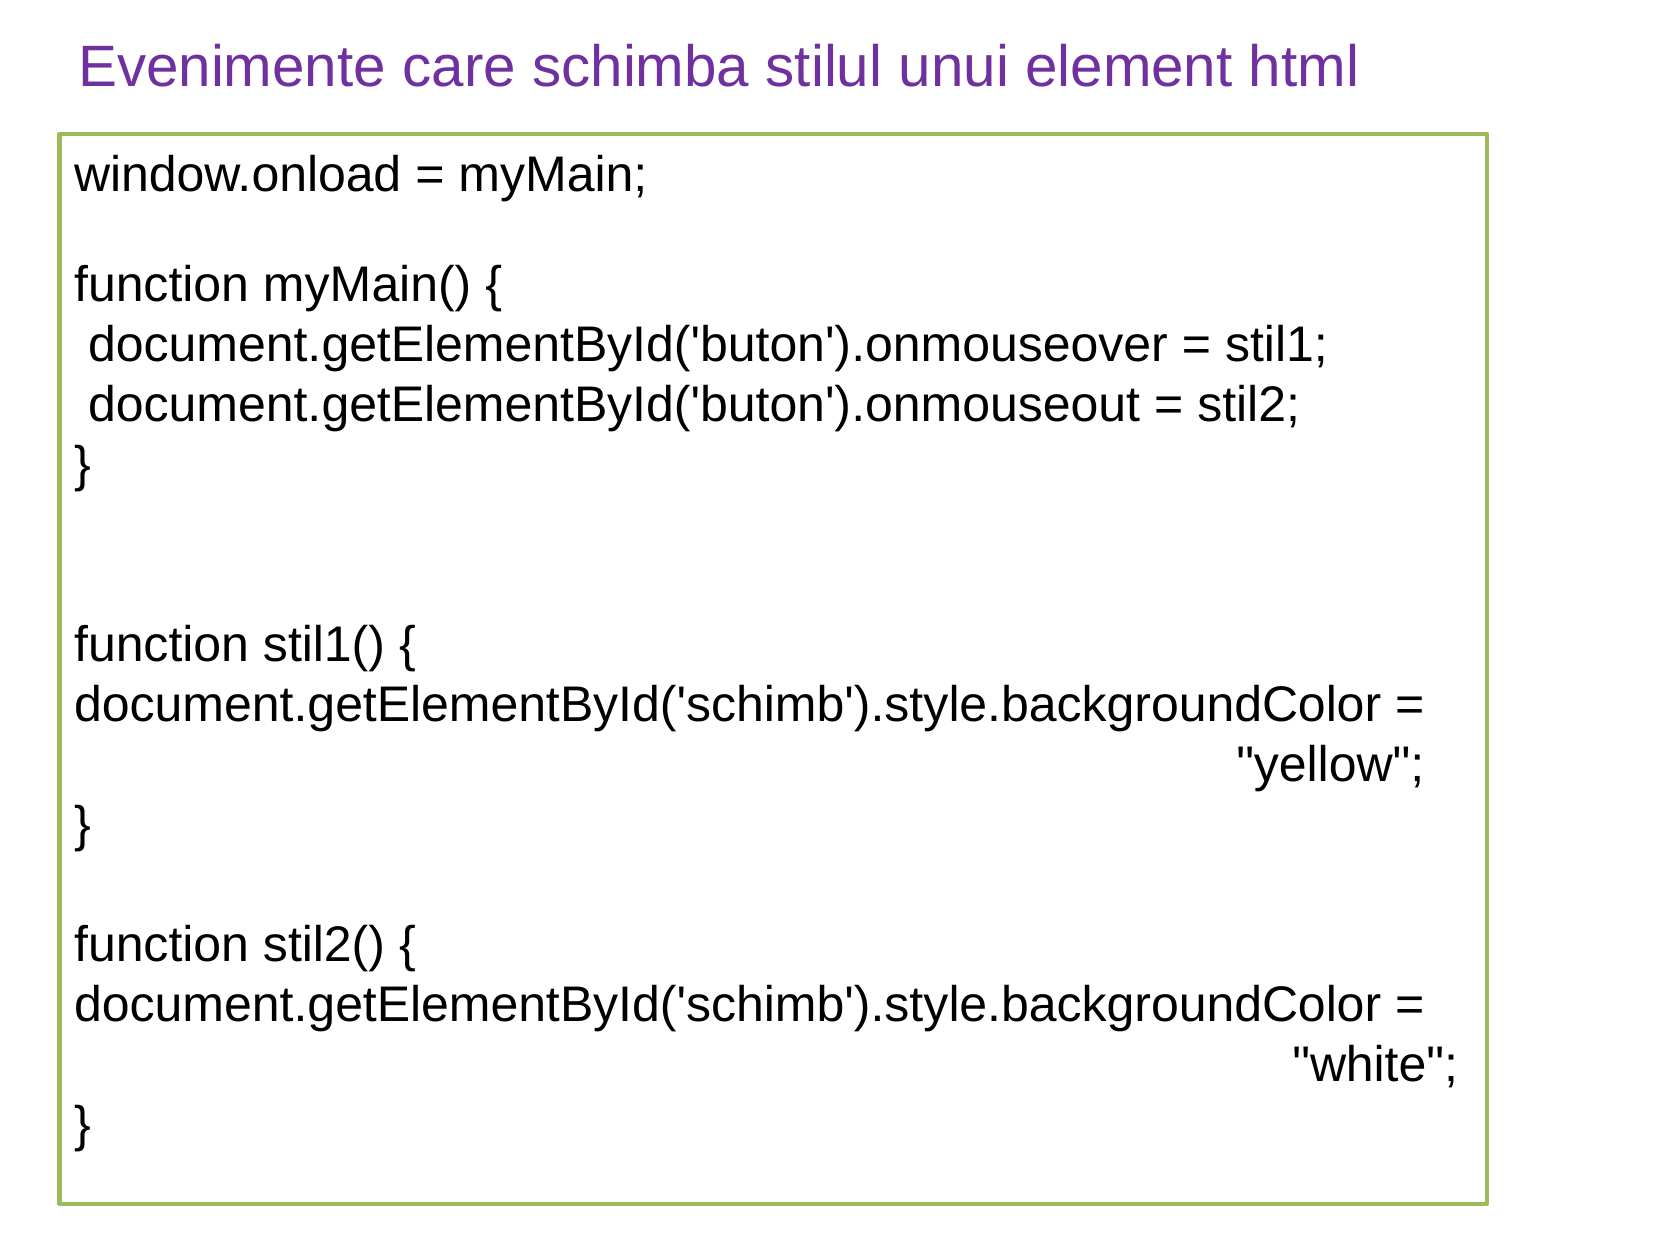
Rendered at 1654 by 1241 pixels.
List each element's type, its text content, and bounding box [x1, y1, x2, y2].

text_box Evenimente care schimba stilul unui element html [63, 26, 1376, 107]
text_box window.onload = myMain; function myMain() { document.getElementById('buton').onmouseover = stil1; document.getElementById('buton').onmouseout = stil2; } function stil1() { document.getElementById('schimb').style.backgroundColor = "yellow"; } function stil2() { document.getElementById('schimb').style.backgroundColor = "white"; } [59, 133, 1488, 1204]
